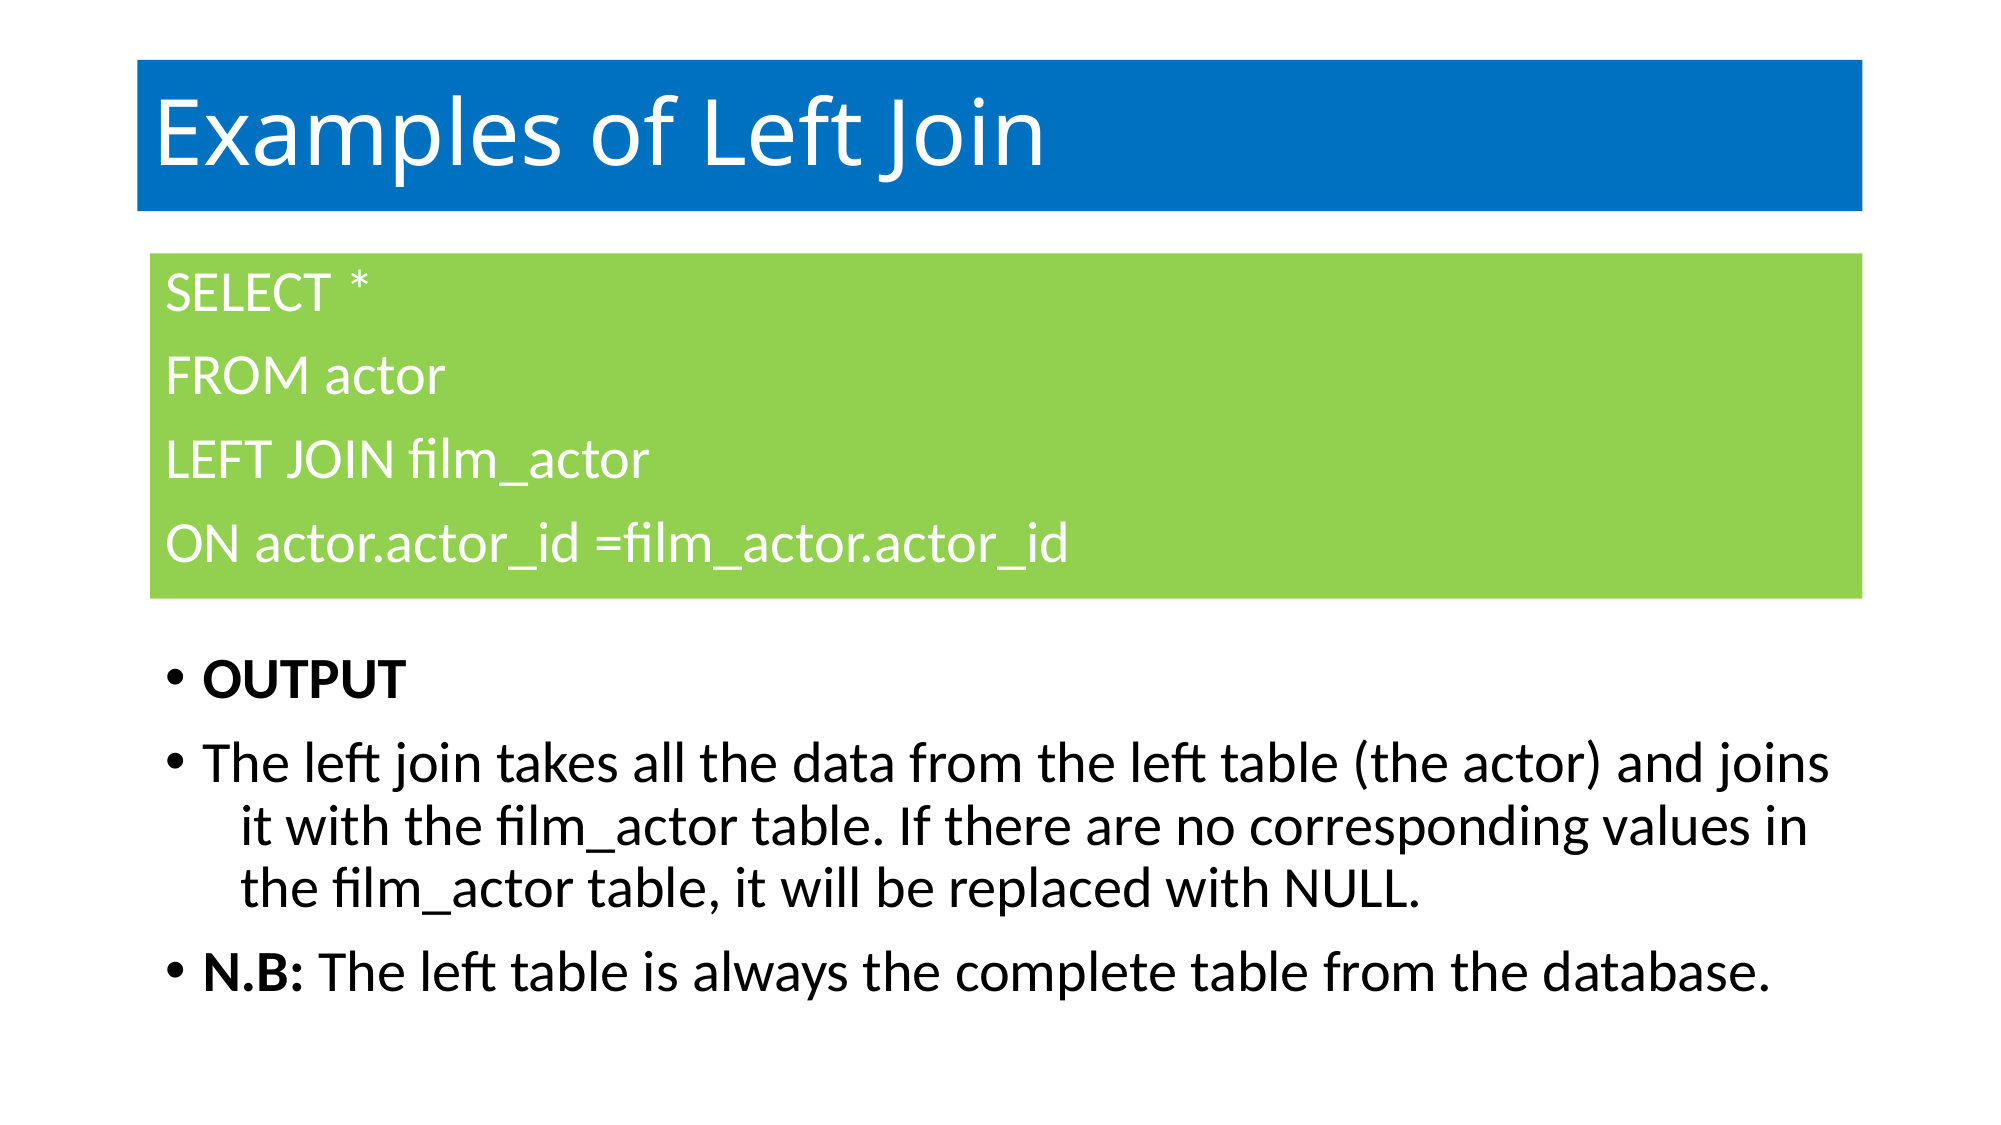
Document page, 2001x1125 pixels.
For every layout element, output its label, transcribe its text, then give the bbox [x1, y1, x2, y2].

list OUTPUT The left join takes all the data from the left table (the actor) and joins it with the film_actor table. If there are no corresponding values in the film_actor table, it will be replaced with NULL. N.B: The left table is always the complete table from the database. [150, 640, 1863, 1014]
list SELECT * FROM actor LEFT JOIN film_actor ON actor.actor_id =film_actor.actor_id [150, 253, 1863, 599]
title Examples of Left Join [137, 59, 1863, 212]
